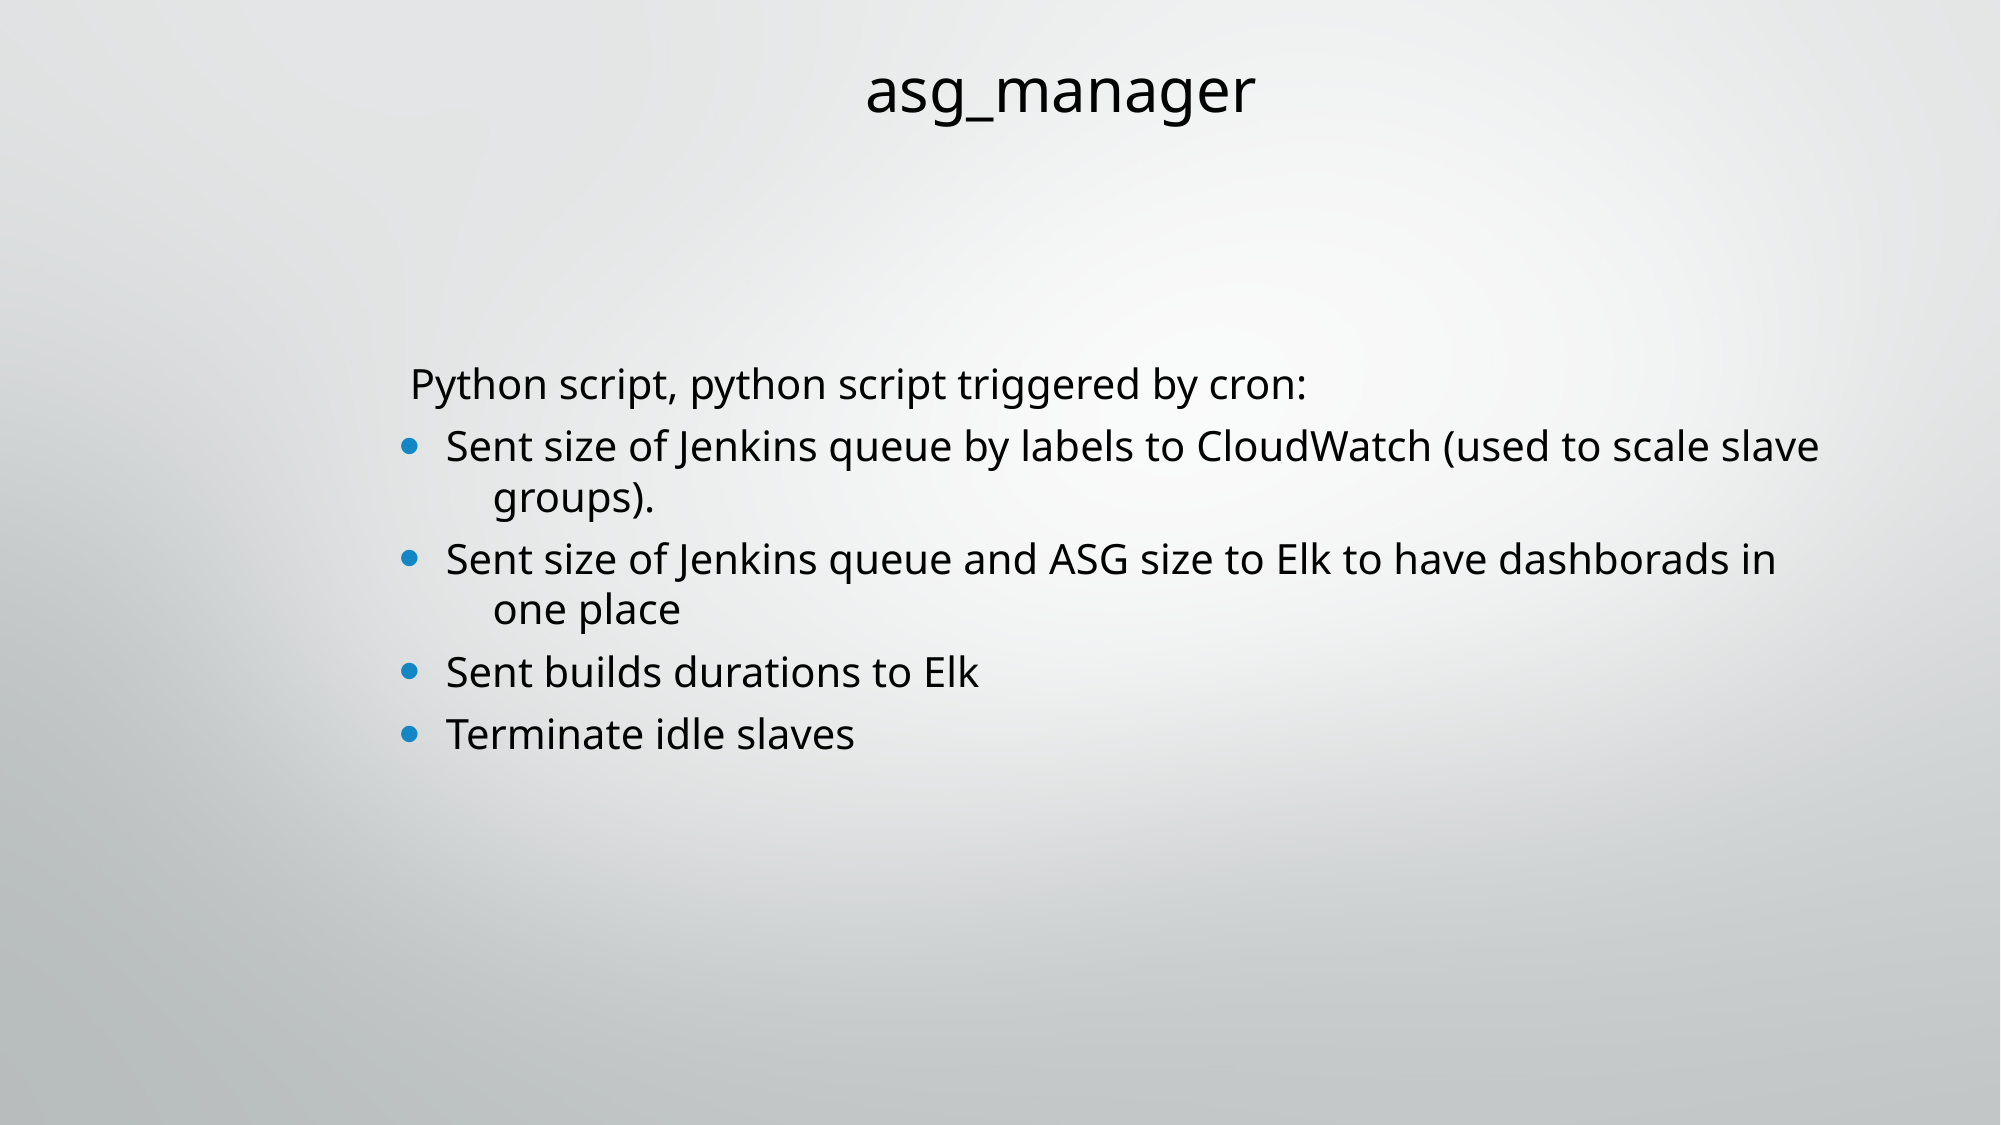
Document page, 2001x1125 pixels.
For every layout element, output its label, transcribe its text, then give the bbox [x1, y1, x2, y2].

title asg_manager [239, 43, 1883, 133]
picture [0, 0, 2001, 1125]
list Python script, python script triggered by cron: Sent size of Jenkins queue by labels to CloudWatch (used to scale slave groups). Sent size of Jenkins queue and ASG size to Elk to have dashborads in one place Sent builds durations to Elk Terminate idle slaves [233, 171, 1878, 945]
